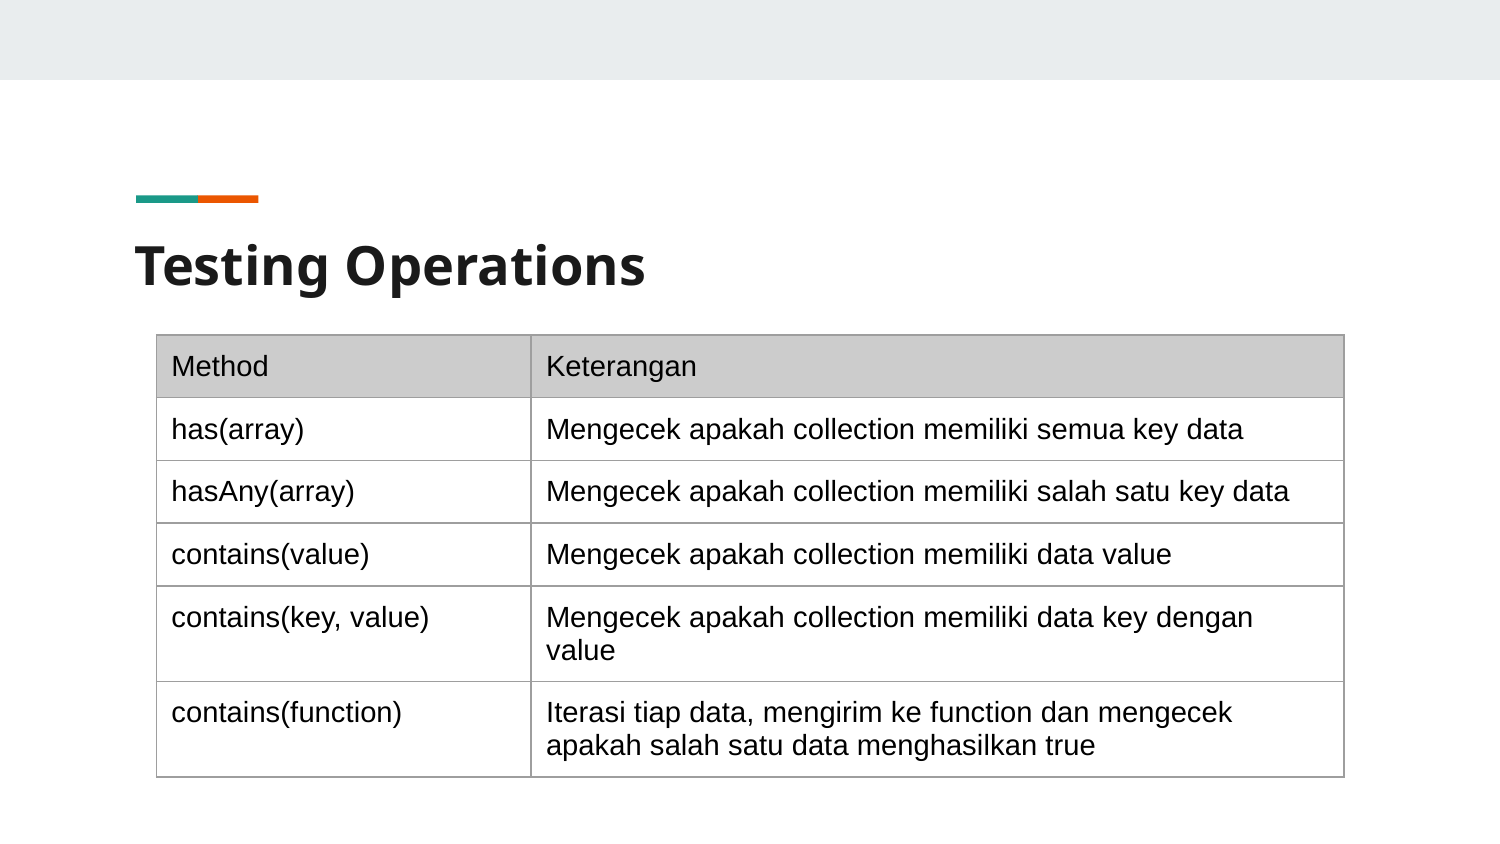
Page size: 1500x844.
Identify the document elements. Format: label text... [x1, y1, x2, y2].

table_header Keterangan [532, 336, 1343, 397]
table_cell hasAny(array) [157, 461, 530, 522]
table_cell Mengecek apakah collection memiliki semua key data [532, 398, 1343, 460]
table_cell contains(key, value) [157, 587, 530, 681]
table_cell has(array) [157, 398, 530, 460]
table_cell contains(function) [157, 682, 530, 776]
title Testing Operations [119, 216, 1381, 305]
table_cell Mengecek apakah collection memiliki data key dengan value [532, 587, 1343, 681]
table_cell Mengecek apakah collection memiliki salah satu key data [532, 461, 1343, 522]
table_cell Iterasi tiap data, mengirim ke function dan mengecek apakah salah satu data menghasilkan true [532, 682, 1343, 776]
table_cell contains(value) [157, 524, 530, 585]
table_header Method [157, 336, 530, 397]
table_cell Mengecek apakah collection memiliki data value [532, 524, 1343, 585]
